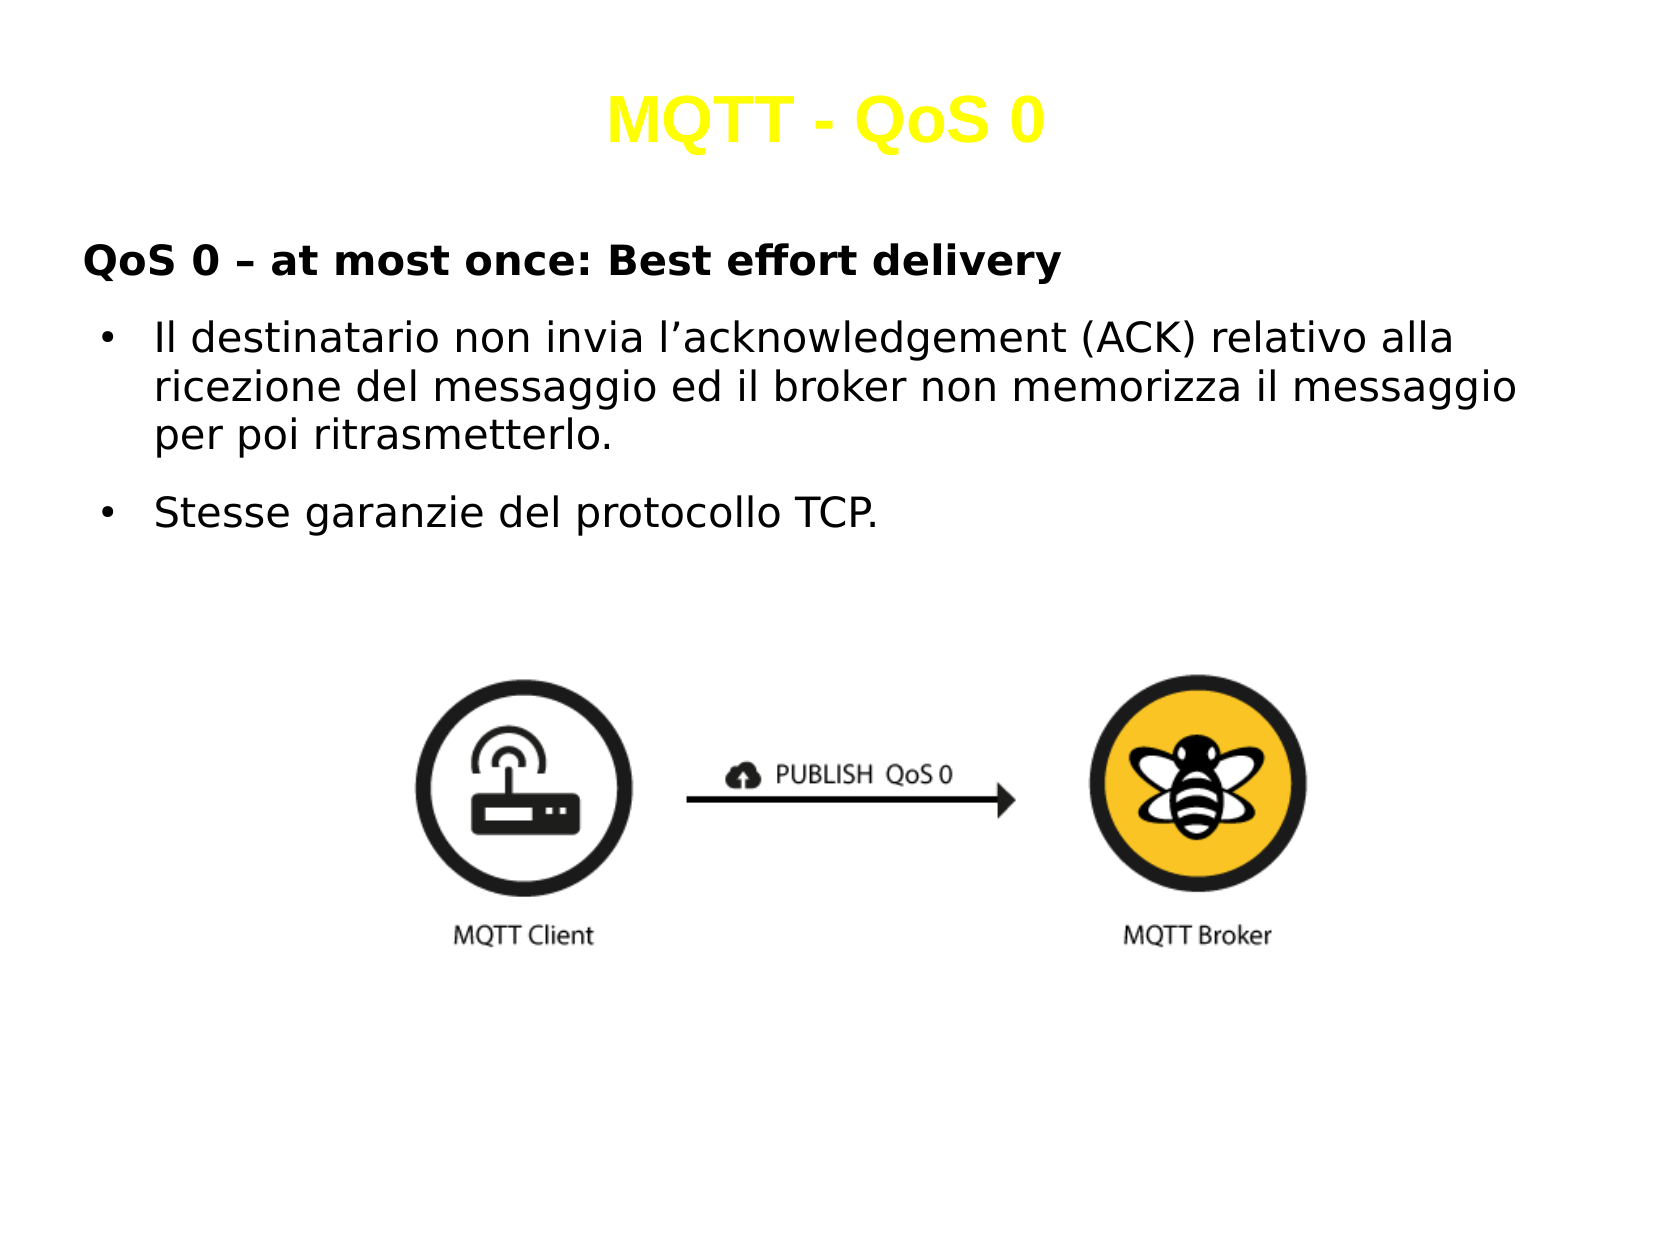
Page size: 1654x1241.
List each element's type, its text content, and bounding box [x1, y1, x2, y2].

list QoS 0 – at most once: Best effort delivery Il destinatario non invia l’acknowledgement (ACK) relativo alla ricezione del messaggio ed il broker non memorizza il messaggio per poi ritrasmetterlo. Stesse garanzie del protocollo TCP. [82, 236, 1571, 1182]
picture [345, 602, 1382, 1004]
title MQTT - QoS 0 [82, 49, 1571, 189]
